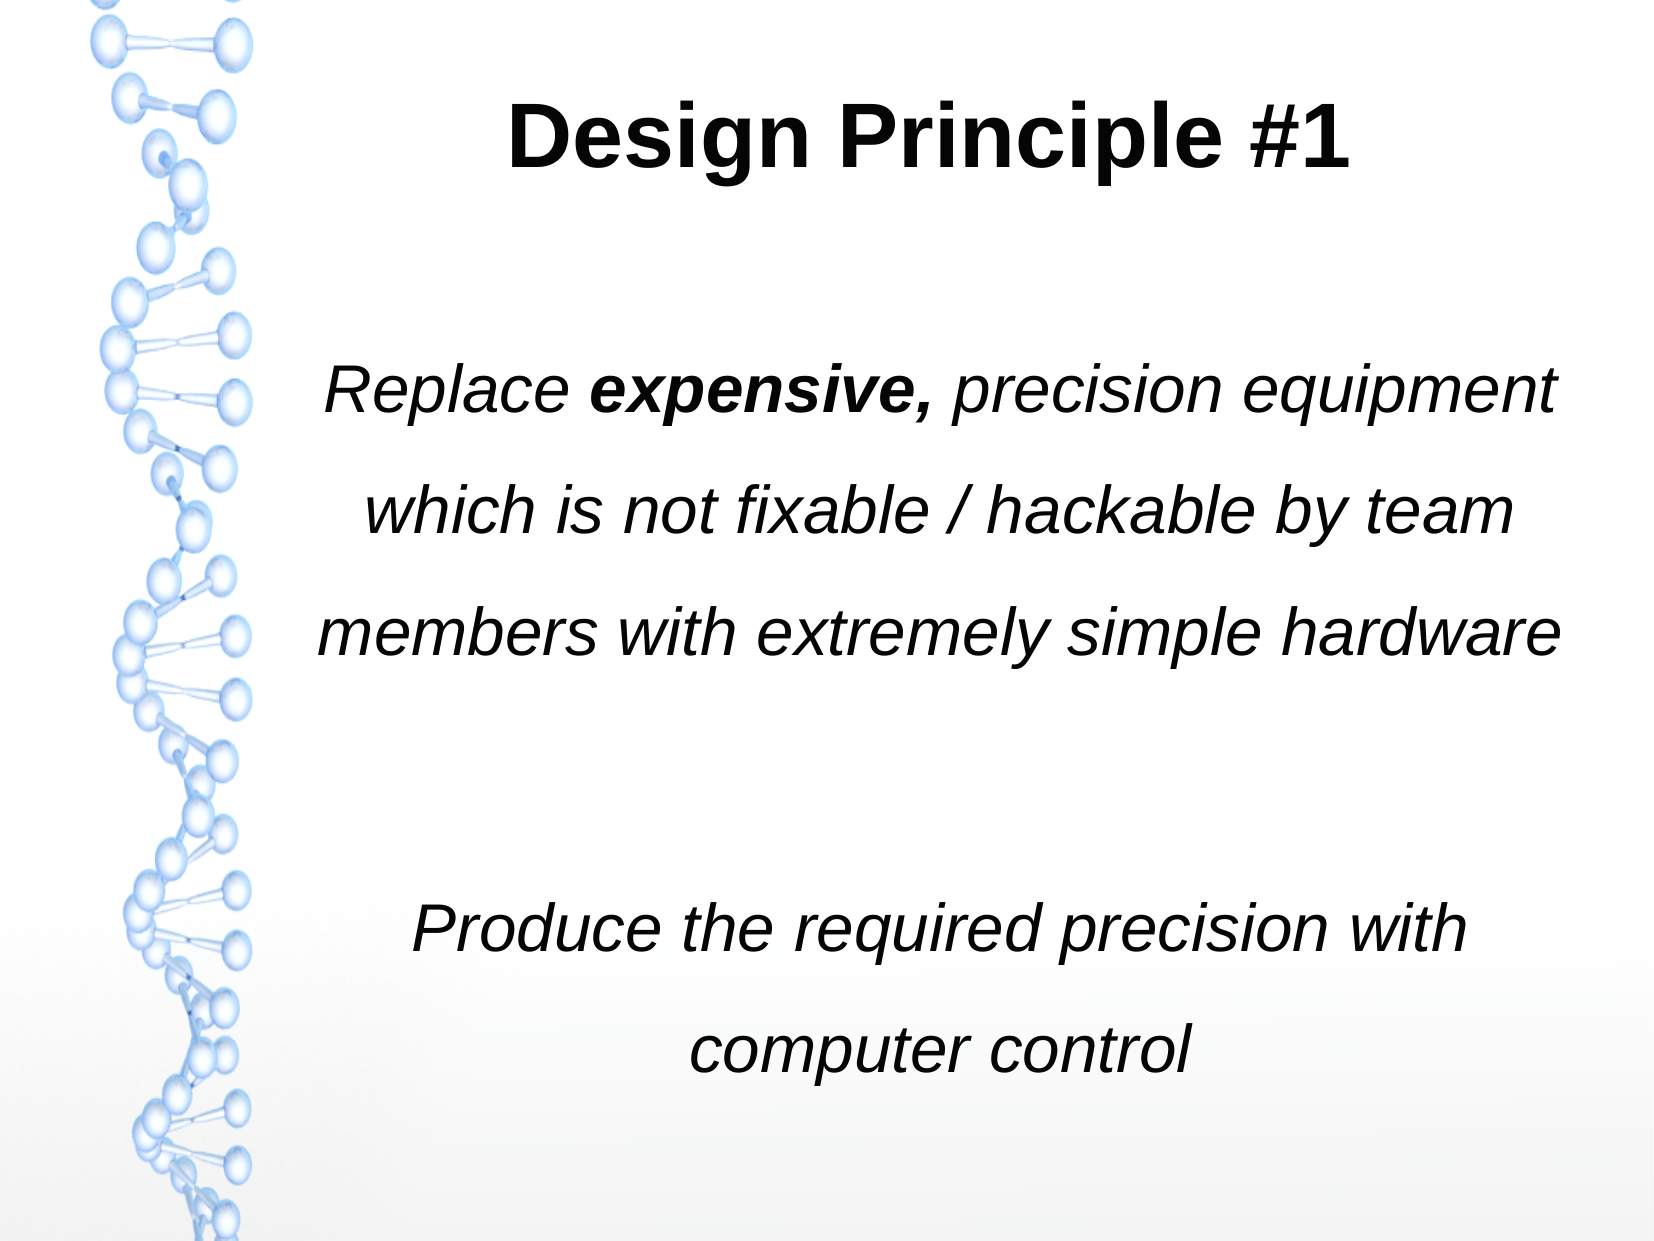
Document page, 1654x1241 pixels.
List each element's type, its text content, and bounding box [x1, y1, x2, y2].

title Design Principle #1 [265, 47, 1595, 226]
picture [0, 0, 1654, 1241]
list Replace expensive, precision equipment which is not fixable / hackable by team members with extremely simple hardware Produce the required precision with computer control [240, 299, 1591, 1096]
